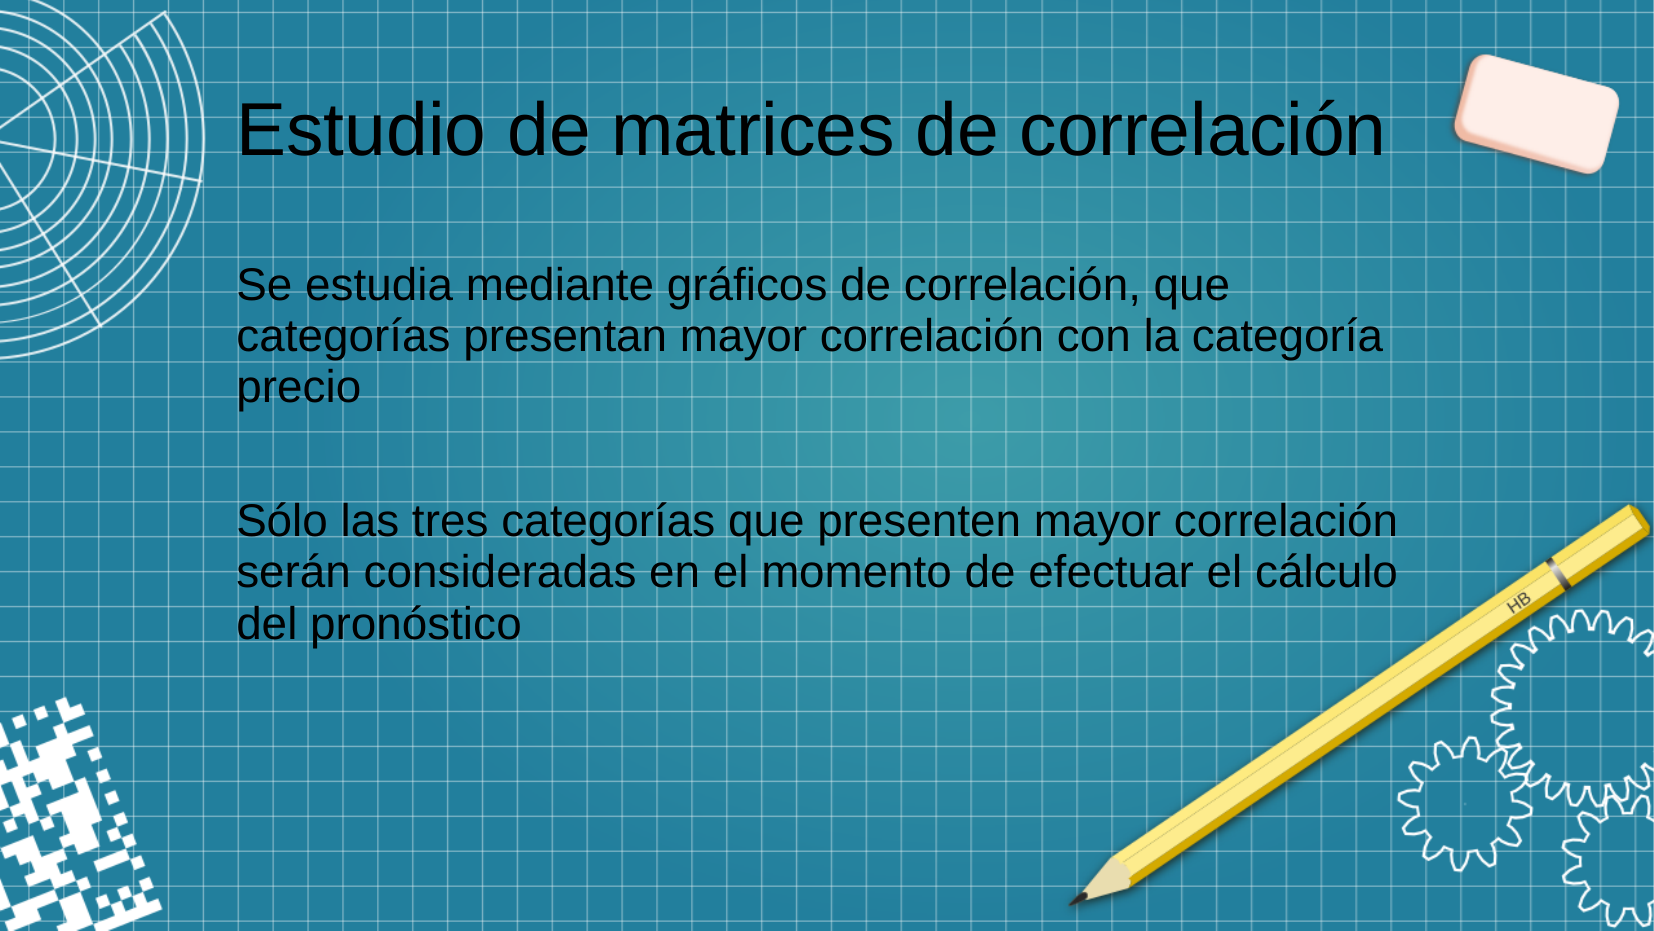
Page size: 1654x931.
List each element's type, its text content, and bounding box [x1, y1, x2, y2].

title Estudio de matrices de correlación [236, 51, 1418, 207]
title Sólo las tres categorías que presenten mayor correlación serán consideradas en el momento de efectuar el cálculo del pronóstico [236, 494, 1418, 650]
picture [0, 0, 1654, 931]
title Se estudia mediante gráficos de correlación, que categorías presentan mayor correlación con la categoría precio [236, 258, 1418, 414]
